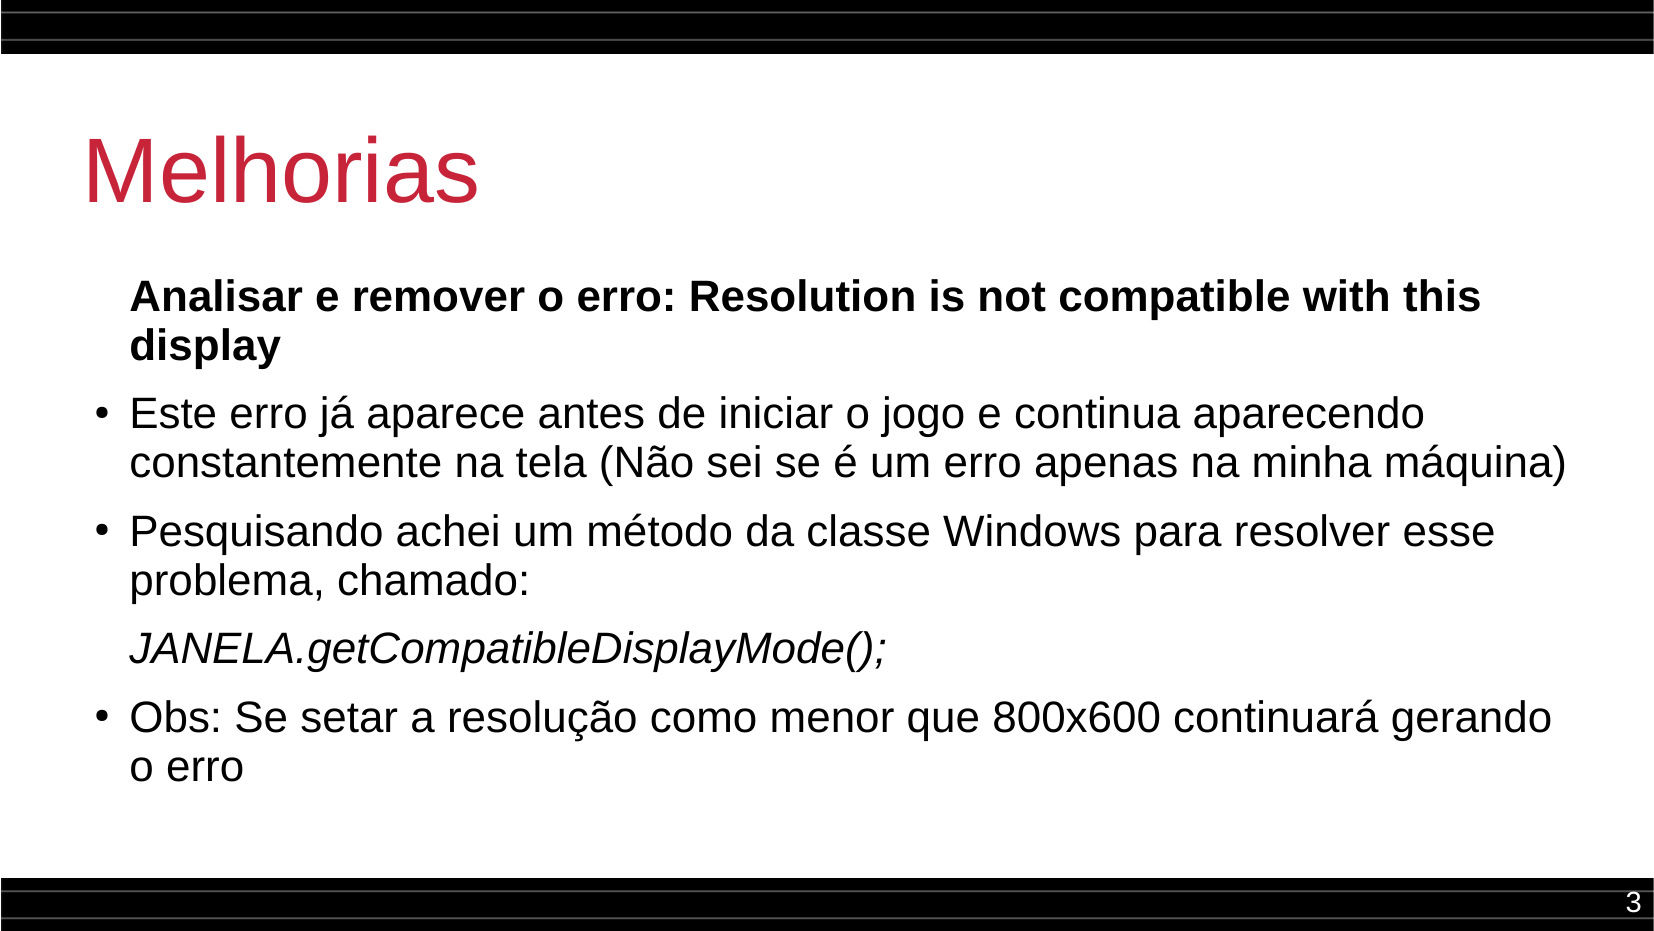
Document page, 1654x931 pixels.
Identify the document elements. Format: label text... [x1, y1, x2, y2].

title Melhorias [82, 92, 1571, 249]
picture [1, 0, 1654, 54]
list Analisar e remover o erro: Resolution is not compatible with this display Este erro já aparece antes de iniciar o jogo e continua aparecendo constantemente na tela (Não sei se é um erro apenas na minha máquina) Pesquisando achei um método da classe Windows para resolver esse problema, chamado: JANELA.getCompatibleDisplayMode(); Obs: Se setar a resolução como menor que 800x600 continuará gerando o erro [82, 271, 1571, 851]
picture [1, 878, 1654, 931]
